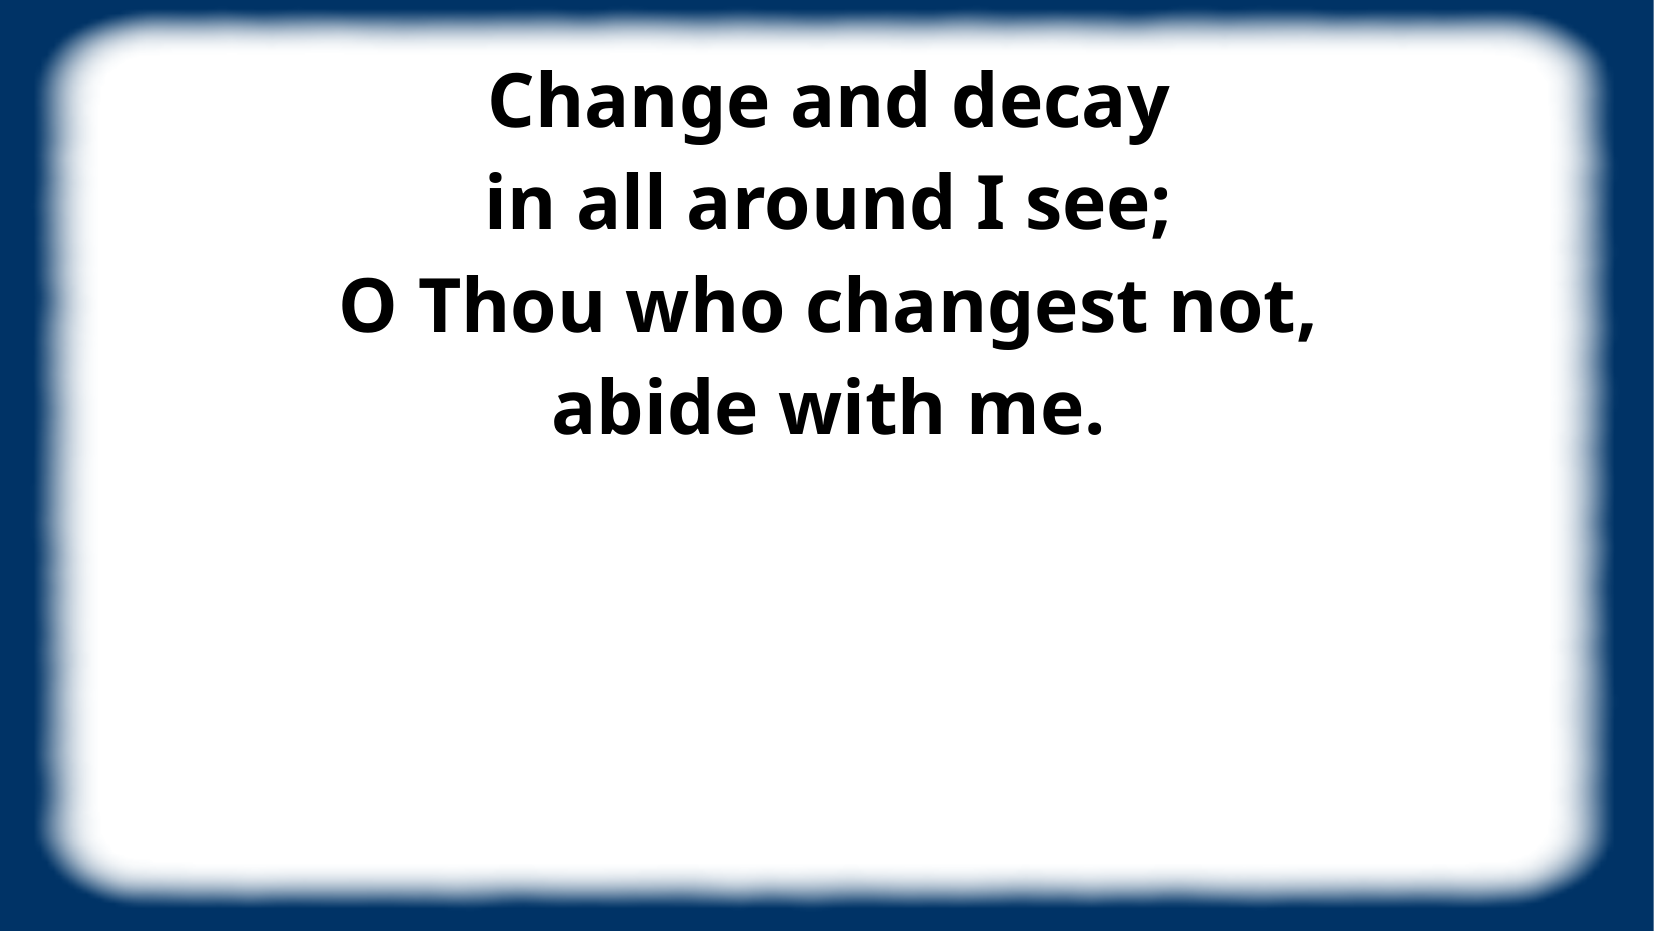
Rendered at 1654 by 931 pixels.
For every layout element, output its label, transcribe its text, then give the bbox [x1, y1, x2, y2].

text_box Change and decay in all around I see; O Thou who changest not, abide with me. [78, 39, 1579, 460]
picture [0, 0, 1654, 931]
